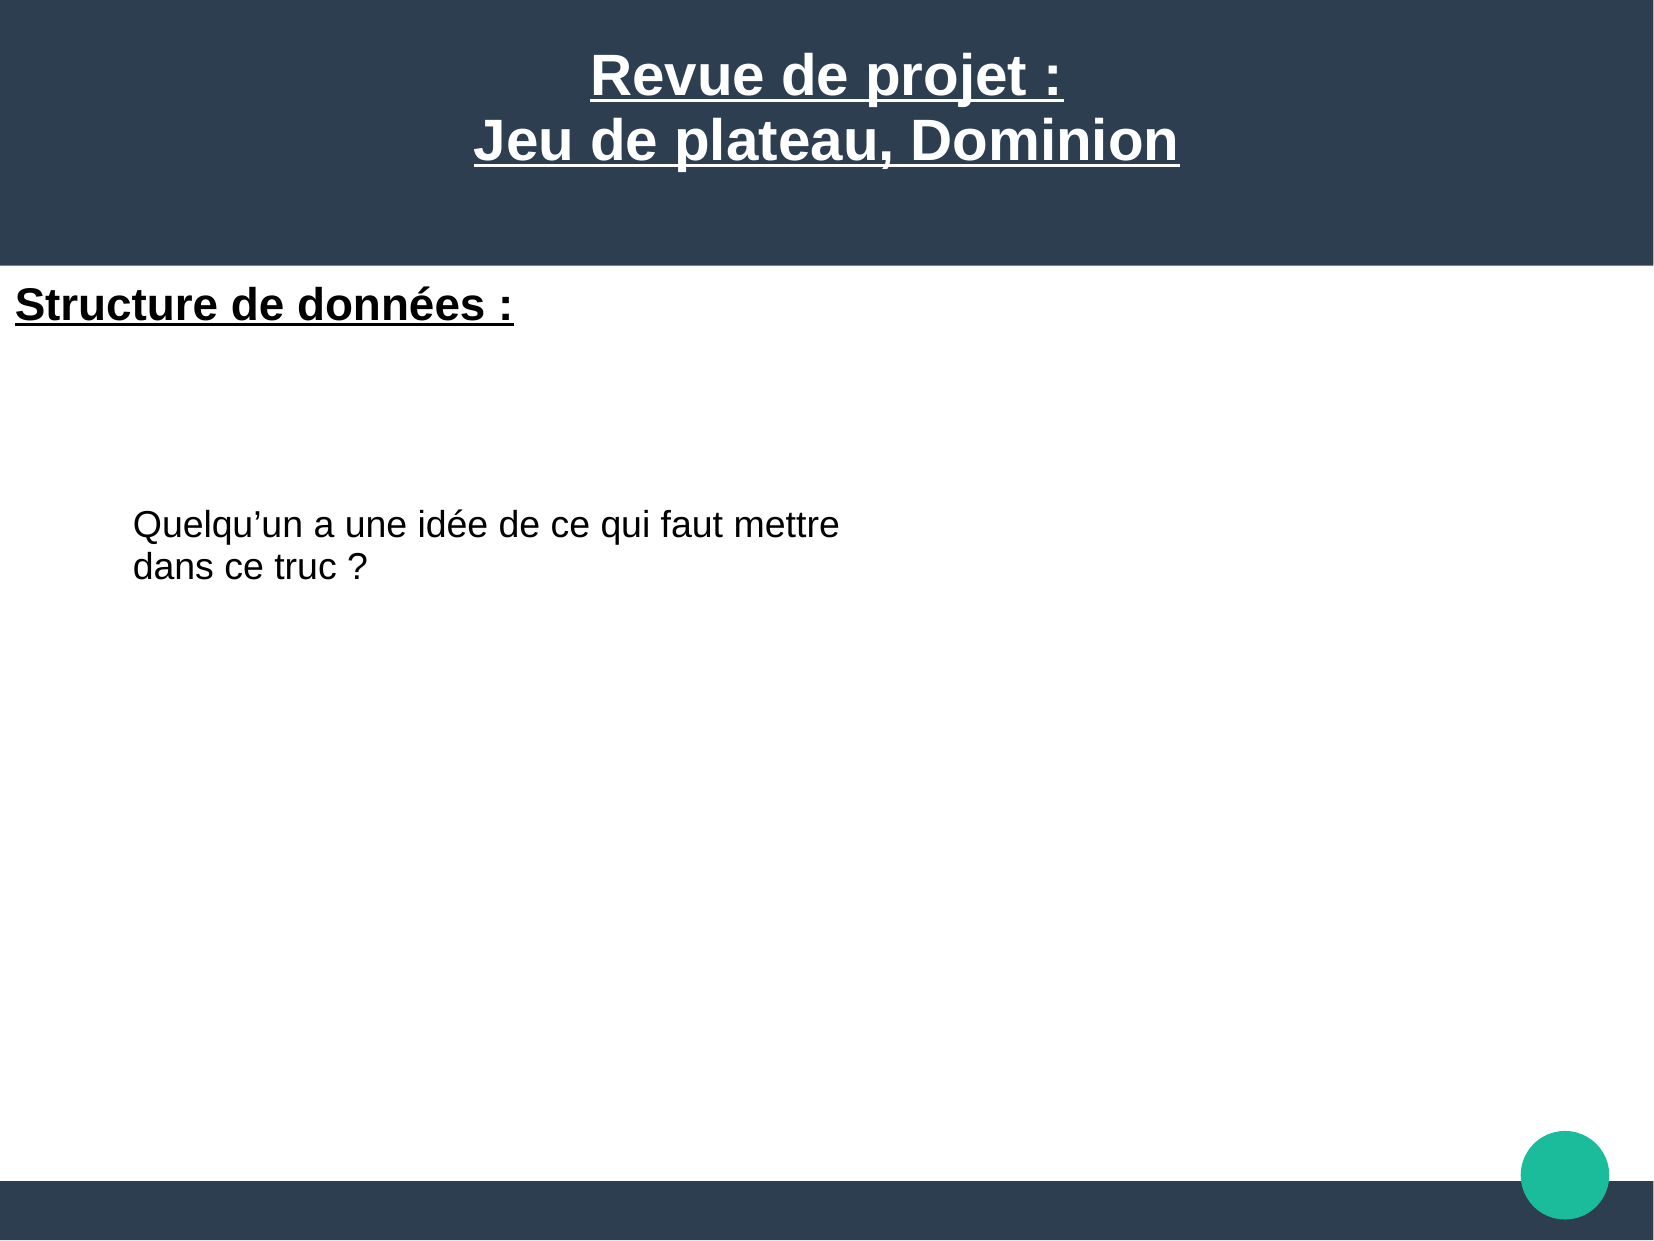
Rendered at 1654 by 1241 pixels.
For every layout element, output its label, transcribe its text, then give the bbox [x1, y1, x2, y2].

text_box Quelqu’un a une idée de ce qui faut mettre dans ce truc ? [118, 496, 886, 594]
text_box Revue de projet : Jeu de plateau, Dominion [448, 35, 1205, 245]
text_box Structure de données : [0, 271, 792, 338]
